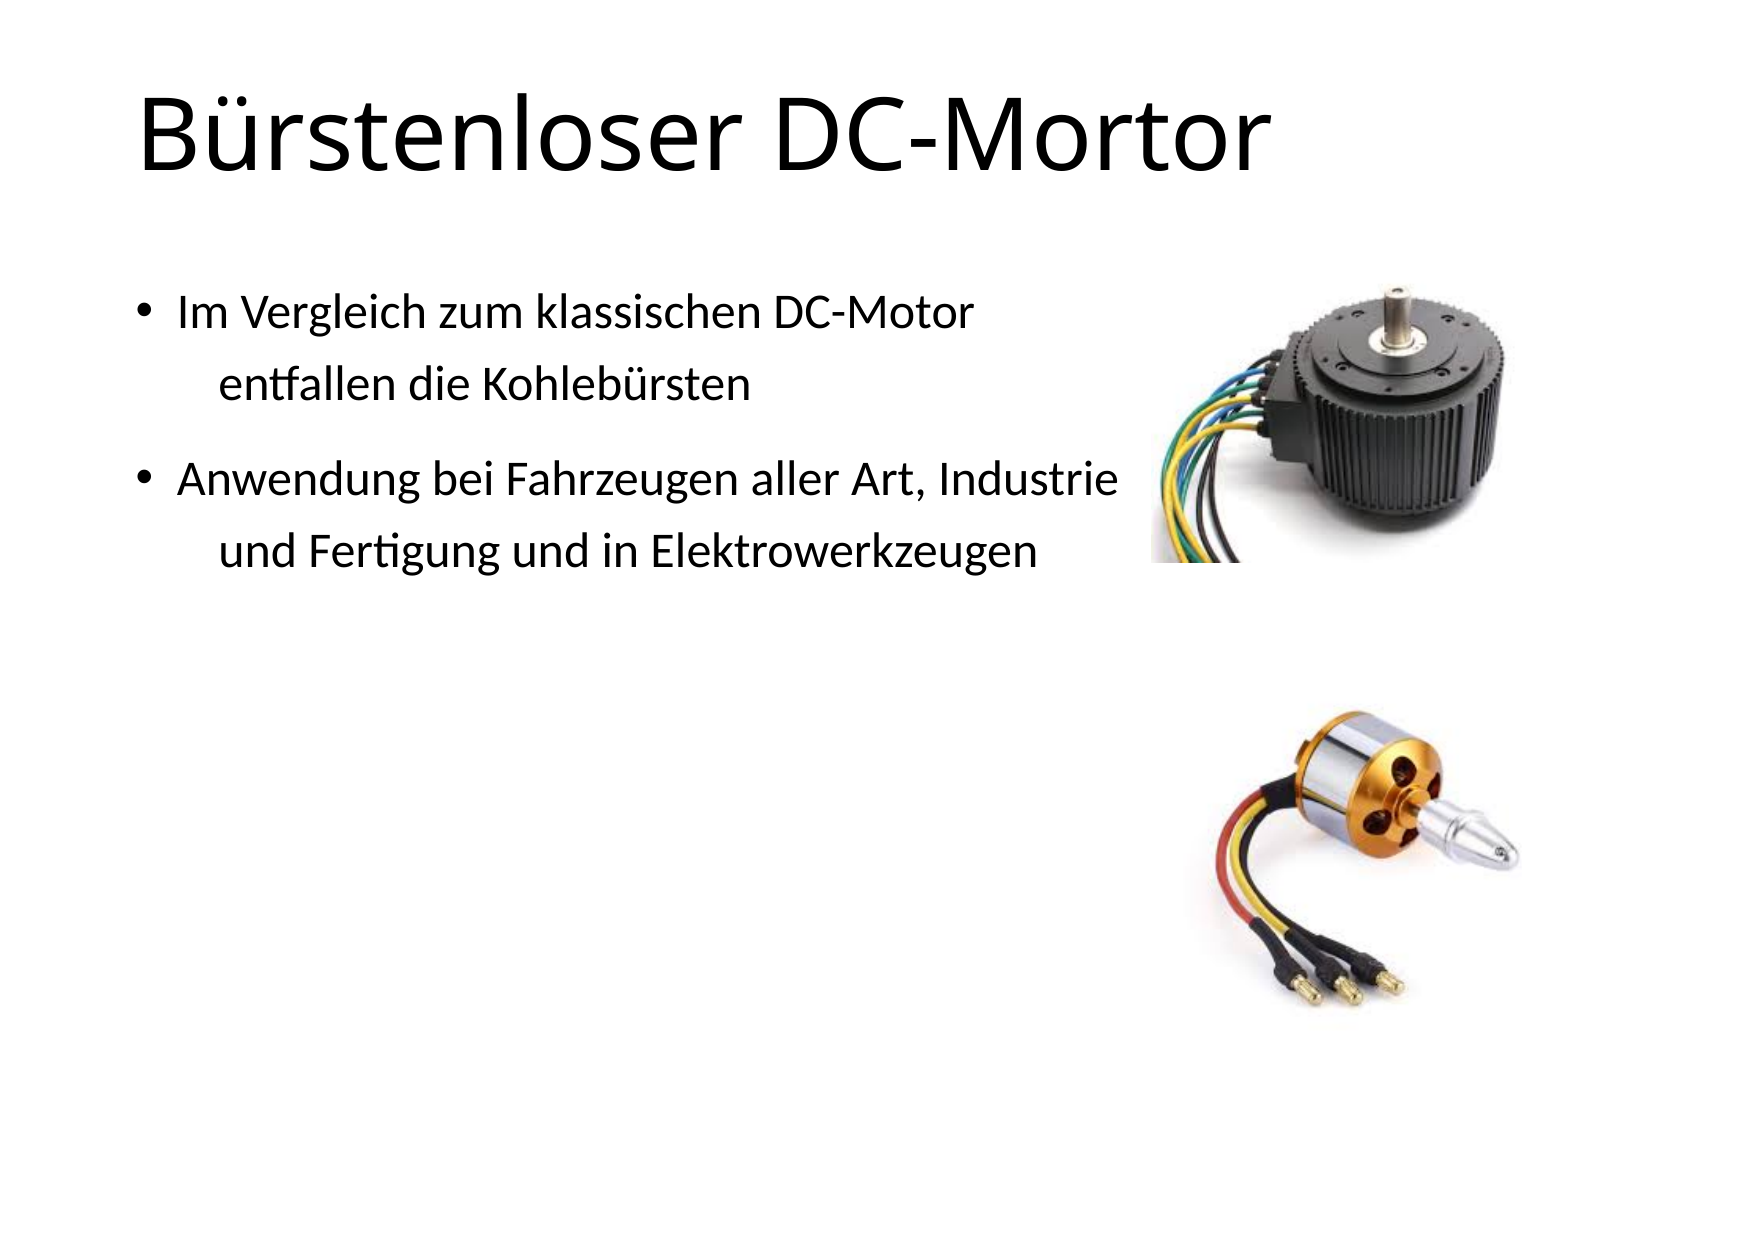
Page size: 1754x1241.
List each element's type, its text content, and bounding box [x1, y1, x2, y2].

picture [1183, 679, 1536, 1031]
title Bürstenloser DC-Mortor [120, 58, 1634, 217]
list Im Vergleich zum klassischen DC-Motor entfallen die Kohlebürsten Anwendung bei Fahrzeugen aller Art, Industrie und Fertigung und in Elektrowerkzeugen [120, 259, 1174, 1139]
picture [1151, 259, 1557, 563]
